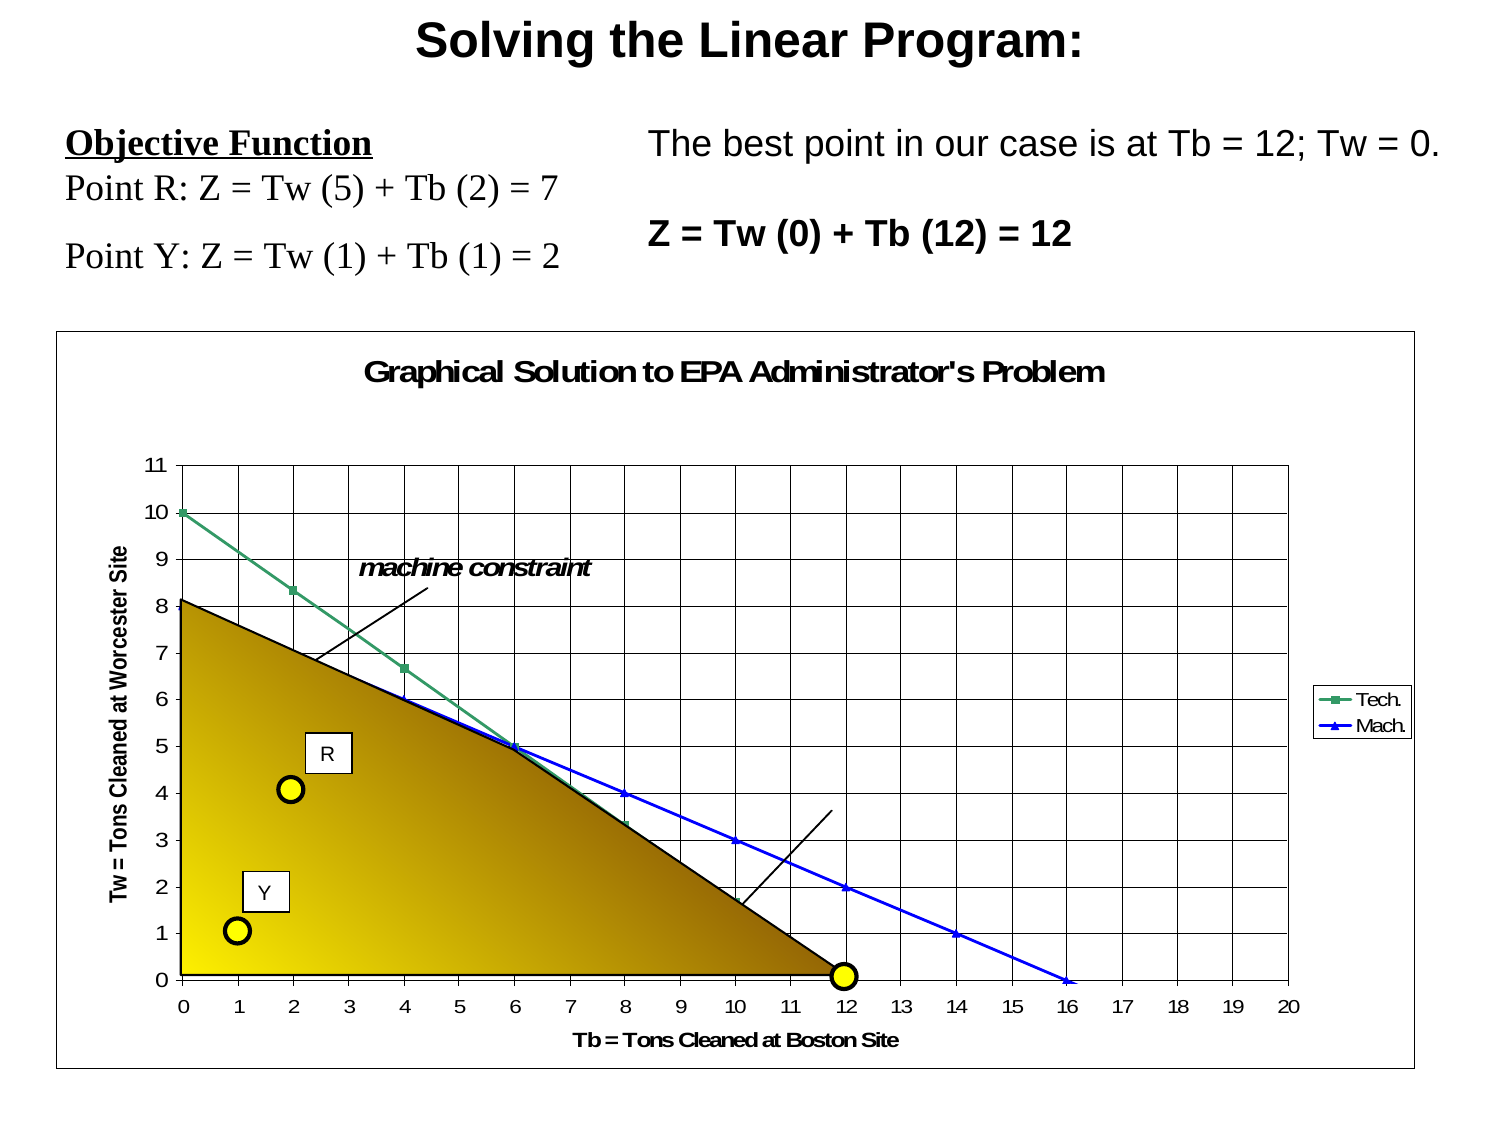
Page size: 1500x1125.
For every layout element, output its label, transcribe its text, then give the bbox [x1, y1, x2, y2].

text_box Solving the Linear Program: [125, 0, 1376, 76]
text_box [180, 599, 857, 990]
chart [49, 324, 1422, 1075]
text_box The best point in our case is at Tb = 12; Tw = 0. Z = Tw (0) + Tb (12) = 12 [633, 110, 1464, 262]
text_box R [305, 733, 353, 774]
text_box Y [242, 871, 290, 913]
text_box Objective Function Point R: Z = Tw (5) + Tb (2) = 7 Point Y: Z = Tw (1) + Tb (1) = 2 [50, 109, 801, 353]
